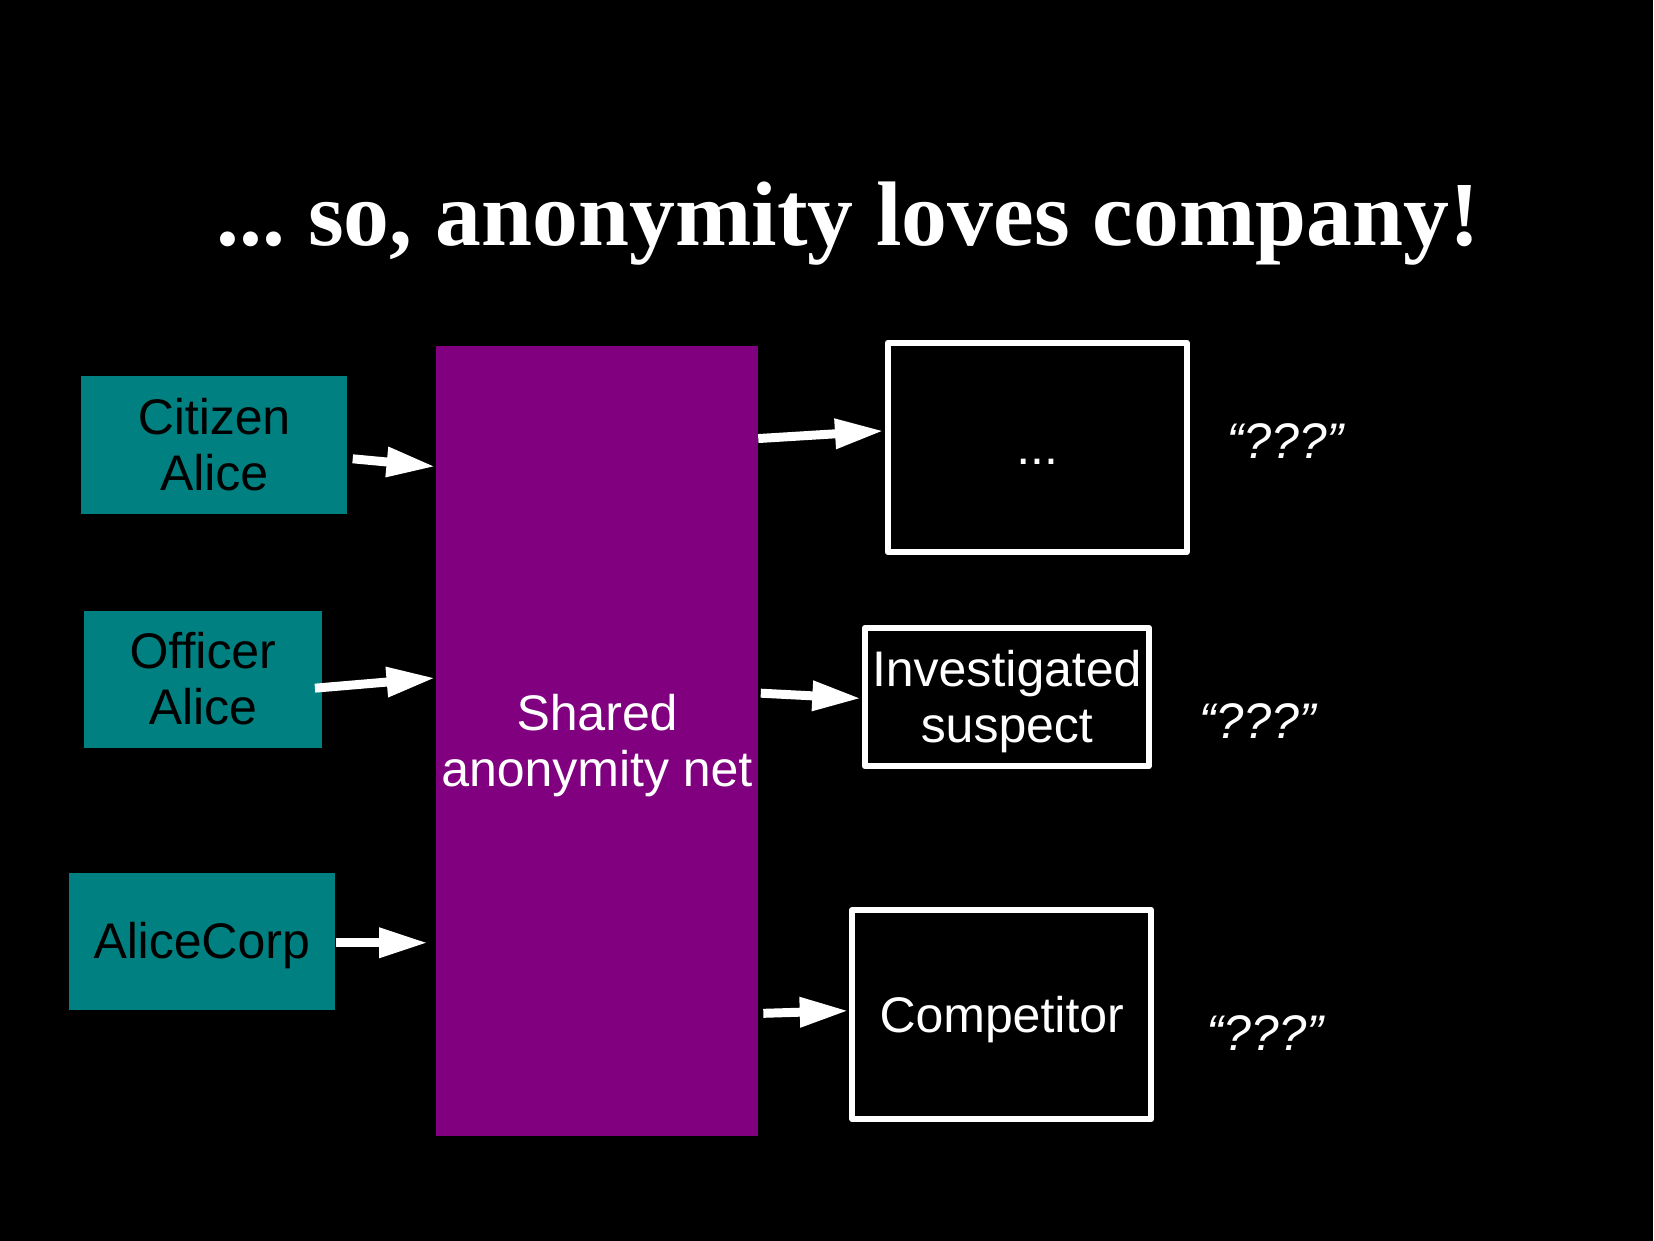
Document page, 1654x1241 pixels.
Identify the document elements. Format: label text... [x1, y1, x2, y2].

text_box “???” [1211, 405, 1372, 484]
text_box ... [887, 342, 1187, 552]
title ... so, anonymity loves company! [121, 102, 1578, 326]
text_box AliceCorp [68, 872, 336, 1011]
text_box Competitor [852, 909, 1152, 1120]
text_box “???” [1184, 685, 1345, 764]
text_box “???” [1191, 998, 1352, 1077]
text_box Investigated suspect [864, 627, 1149, 767]
text_box Officer Alice [83, 610, 323, 749]
text_box [1204, 378, 1366, 457]
text_box Shared anonymity net [435, 345, 759, 1137]
text_box Citizen Alice [80, 375, 348, 515]
